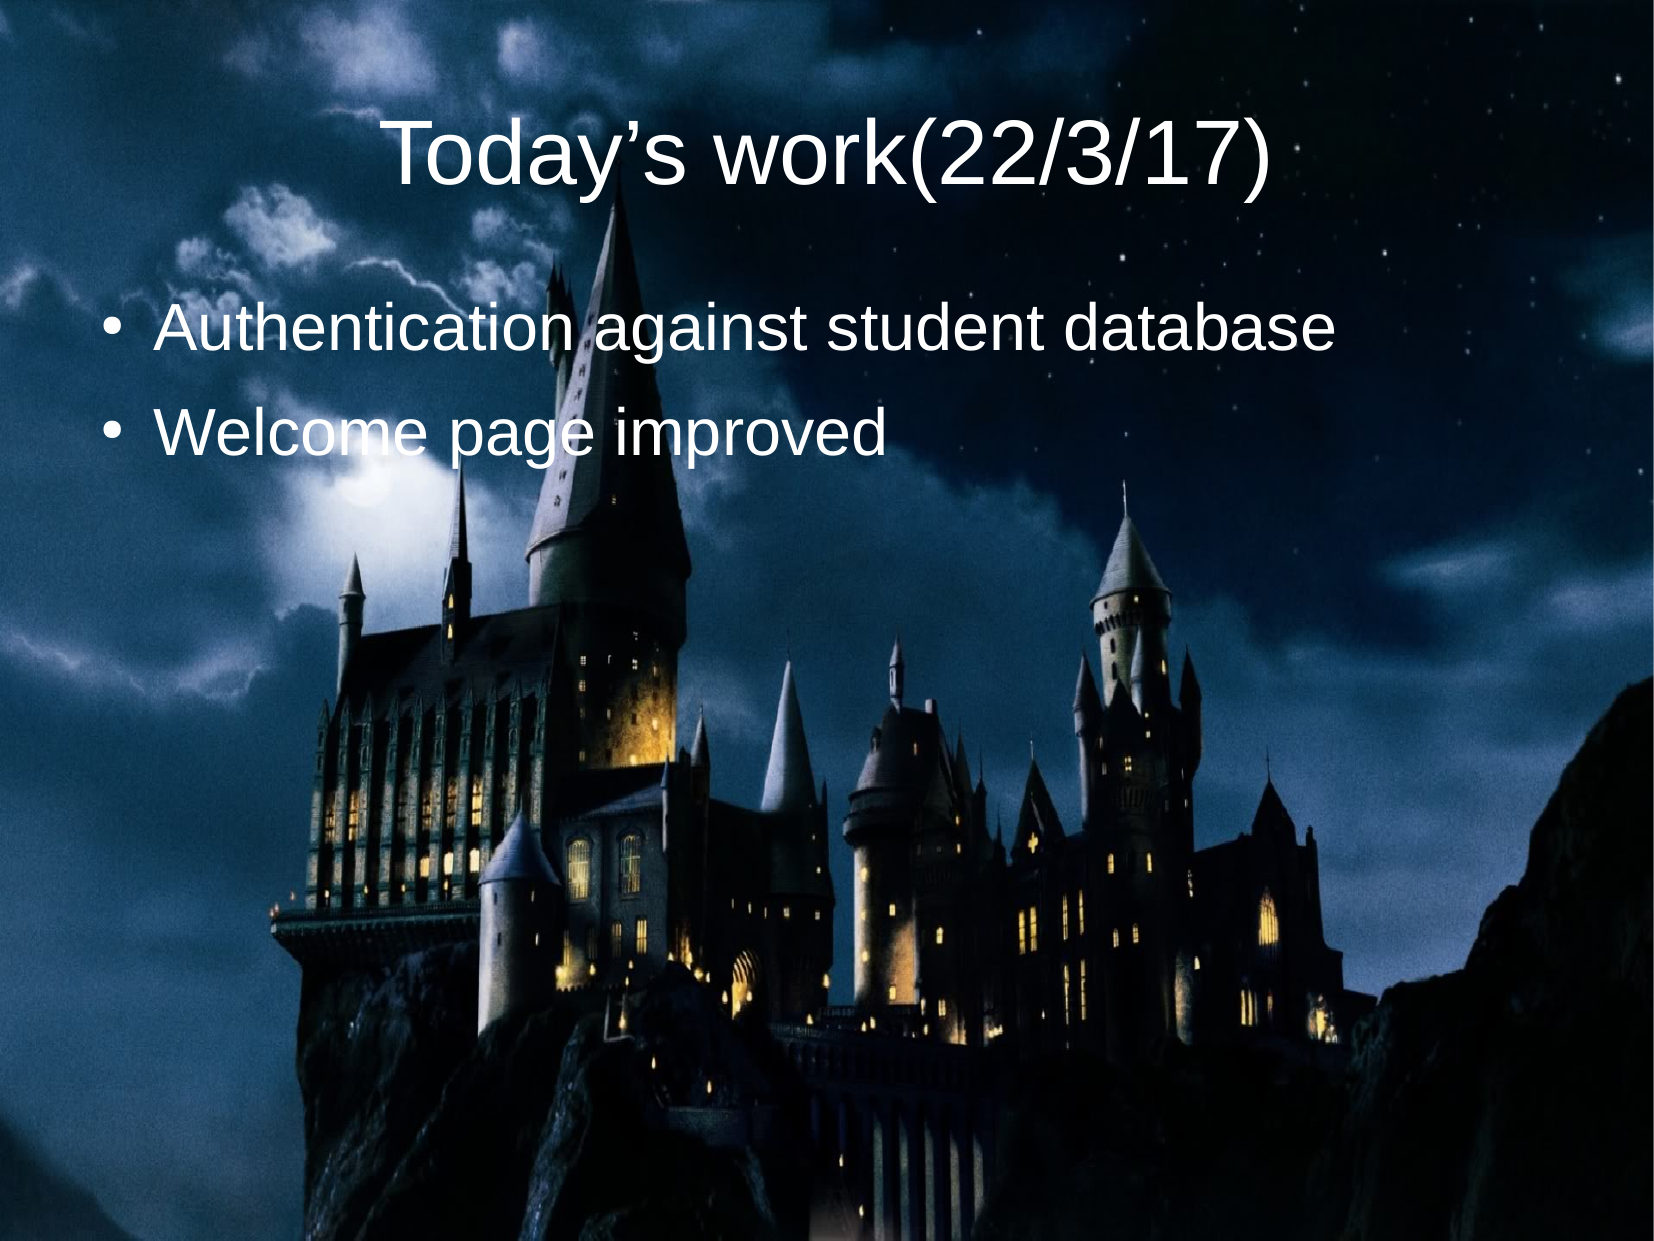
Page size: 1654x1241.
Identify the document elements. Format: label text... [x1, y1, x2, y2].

picture [0, 0, 1654, 1241]
title Today’s work(22/3/17) [82, 49, 1571, 257]
list Authentication against student database Welcome page improved [82, 290, 1571, 1010]
